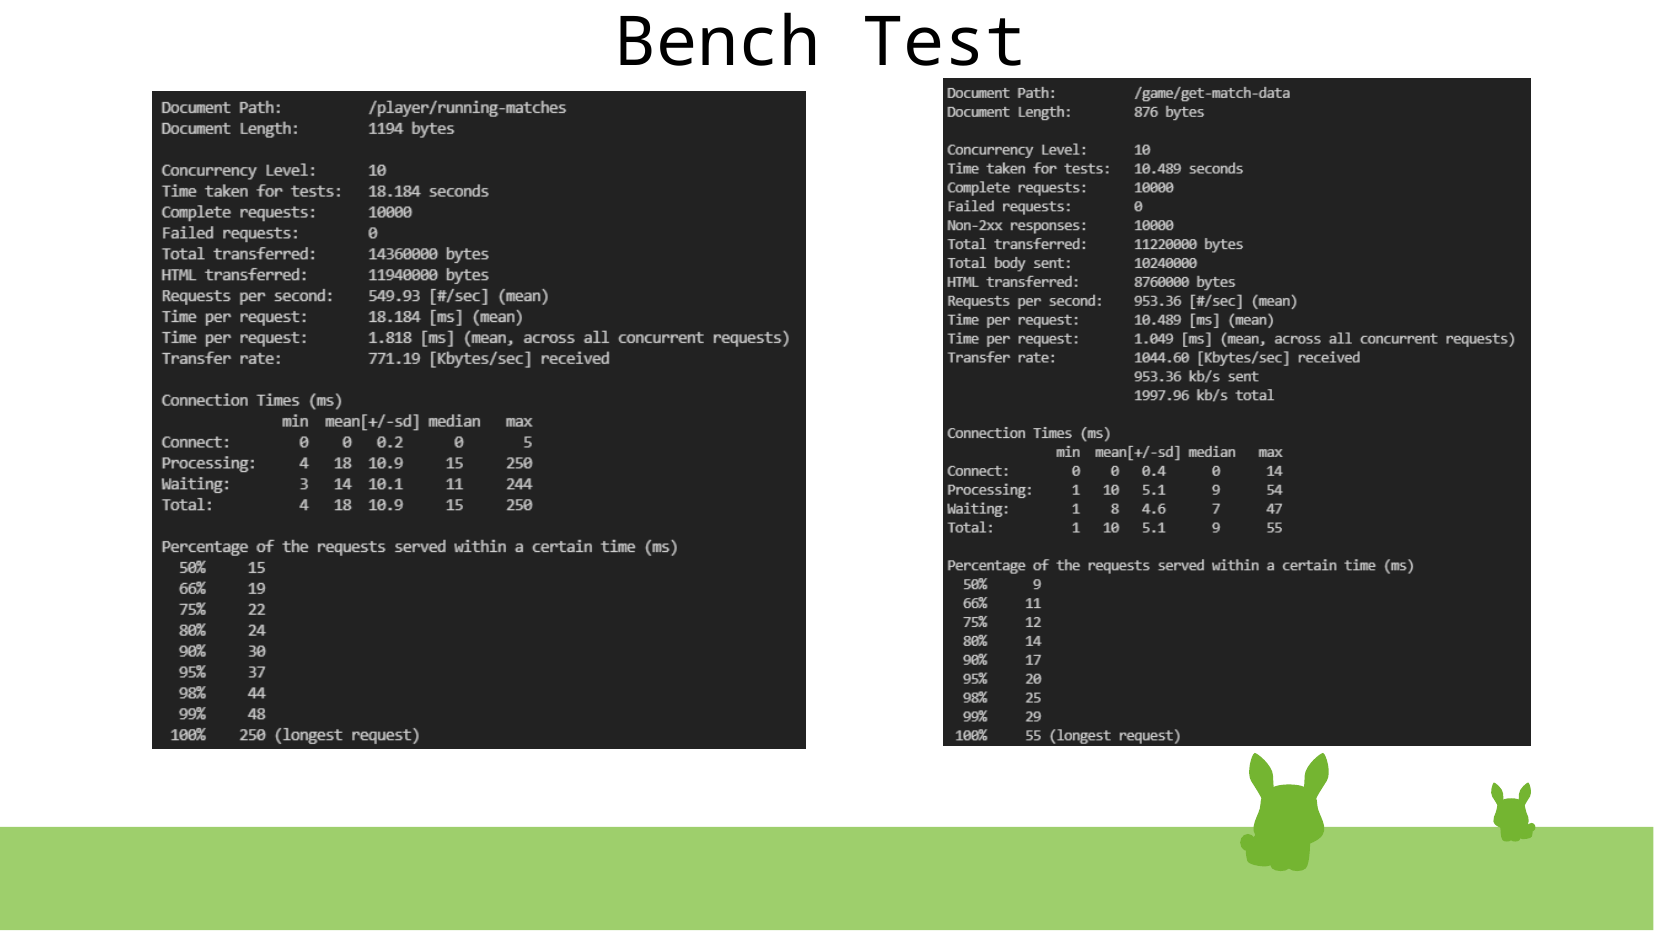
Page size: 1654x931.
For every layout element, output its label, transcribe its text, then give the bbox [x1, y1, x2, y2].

title Bench Test [82, 0, 1560, 113]
picture [152, 91, 806, 749]
picture [943, 78, 1531, 746]
